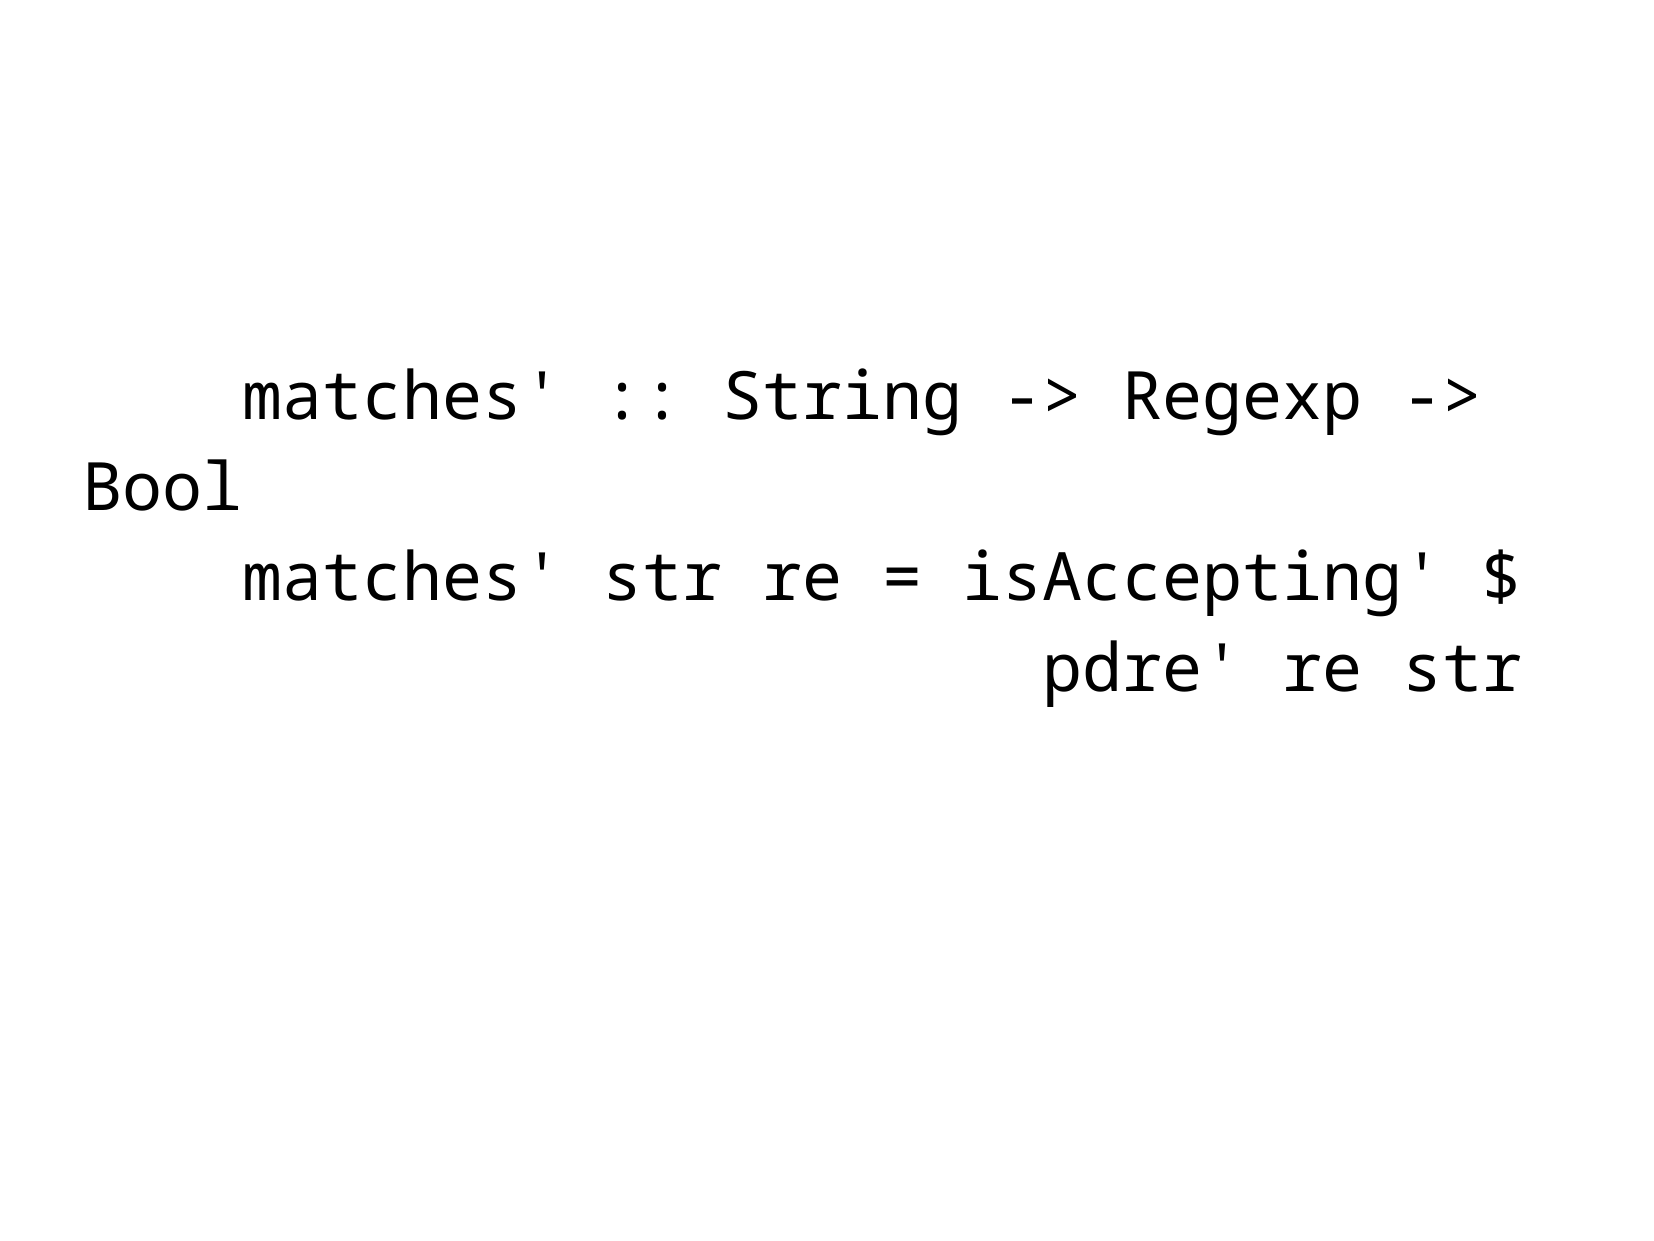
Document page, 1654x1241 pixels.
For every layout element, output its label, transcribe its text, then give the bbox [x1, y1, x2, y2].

subtitle matches' :: String -> Regexp -> Bool matches' str re = isAccepting' $ pdre' re str [82, 49, 1571, 1010]
